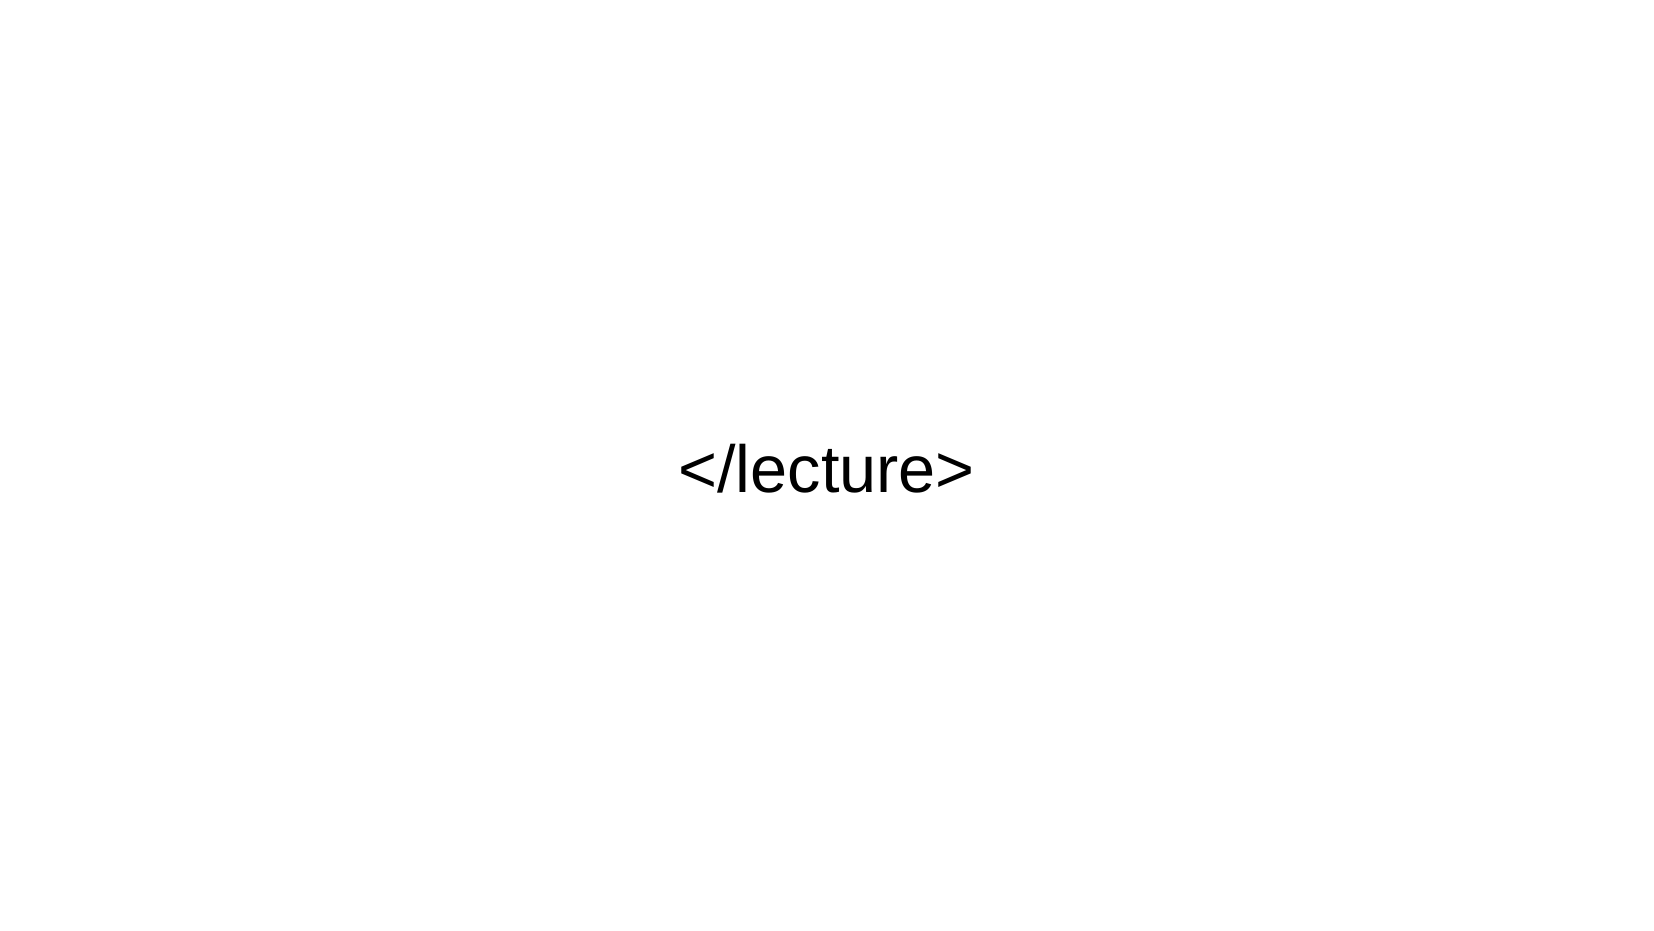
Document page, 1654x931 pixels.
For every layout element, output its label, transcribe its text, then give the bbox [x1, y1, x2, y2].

title </lecture> [82, 391, 1571, 547]
